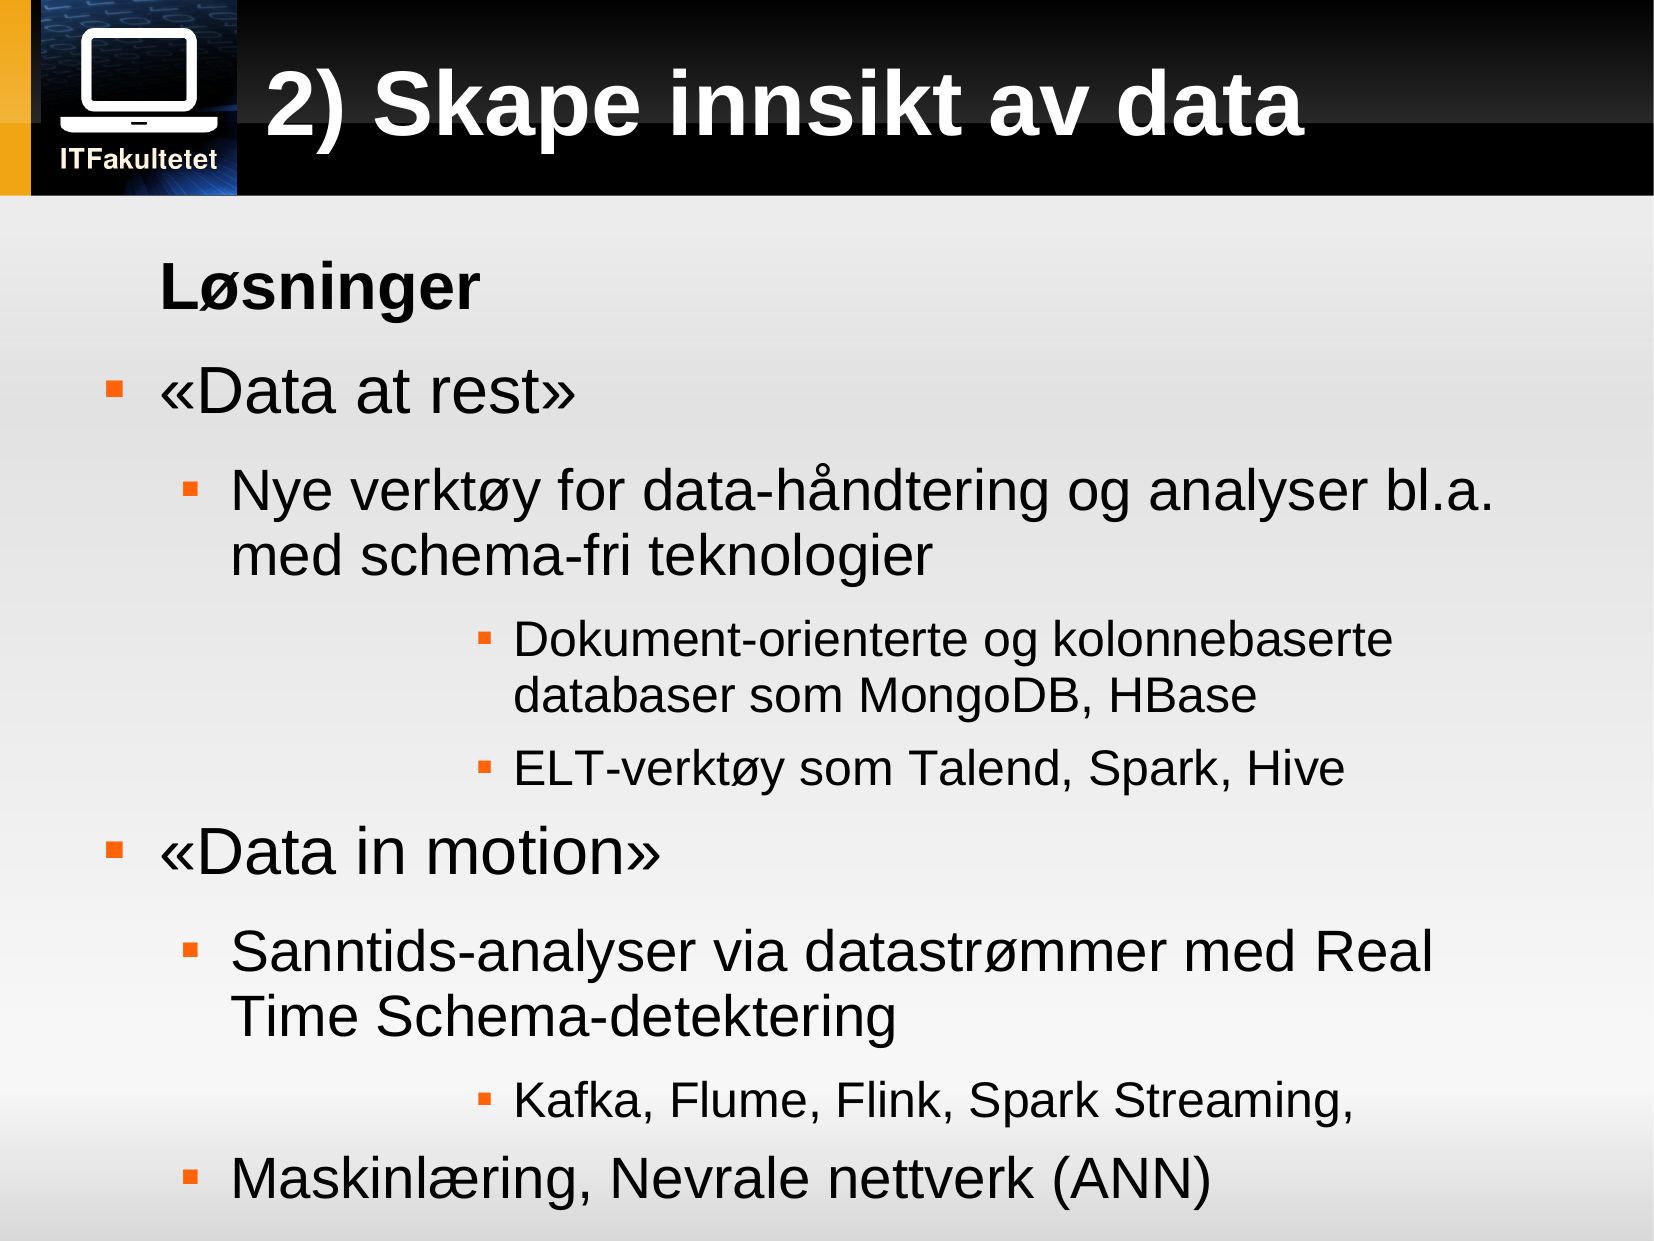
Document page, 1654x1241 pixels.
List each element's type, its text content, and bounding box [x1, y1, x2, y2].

title 2) Skape innsikt av data [265, 0, 1565, 208]
list Løsninger «Data at rest» Nye verktøy for data-håndtering og analyser bl.a. med schema-fri teknologier Dokument-orienterte og kolonnebaserte databaser som MongoDB, HBase ELT-verktøy som Talend, Spark, Hive «Data in motion» Sanntids-analyser via datastrømmer med Real Time Schema-detektering Kafka, Flume, Flink, Spark Streaming, Maskinlæring, Nevrale nettverk (ANN) [88, 249, 1577, 1211]
picture [0, 0, 1654, 1241]
